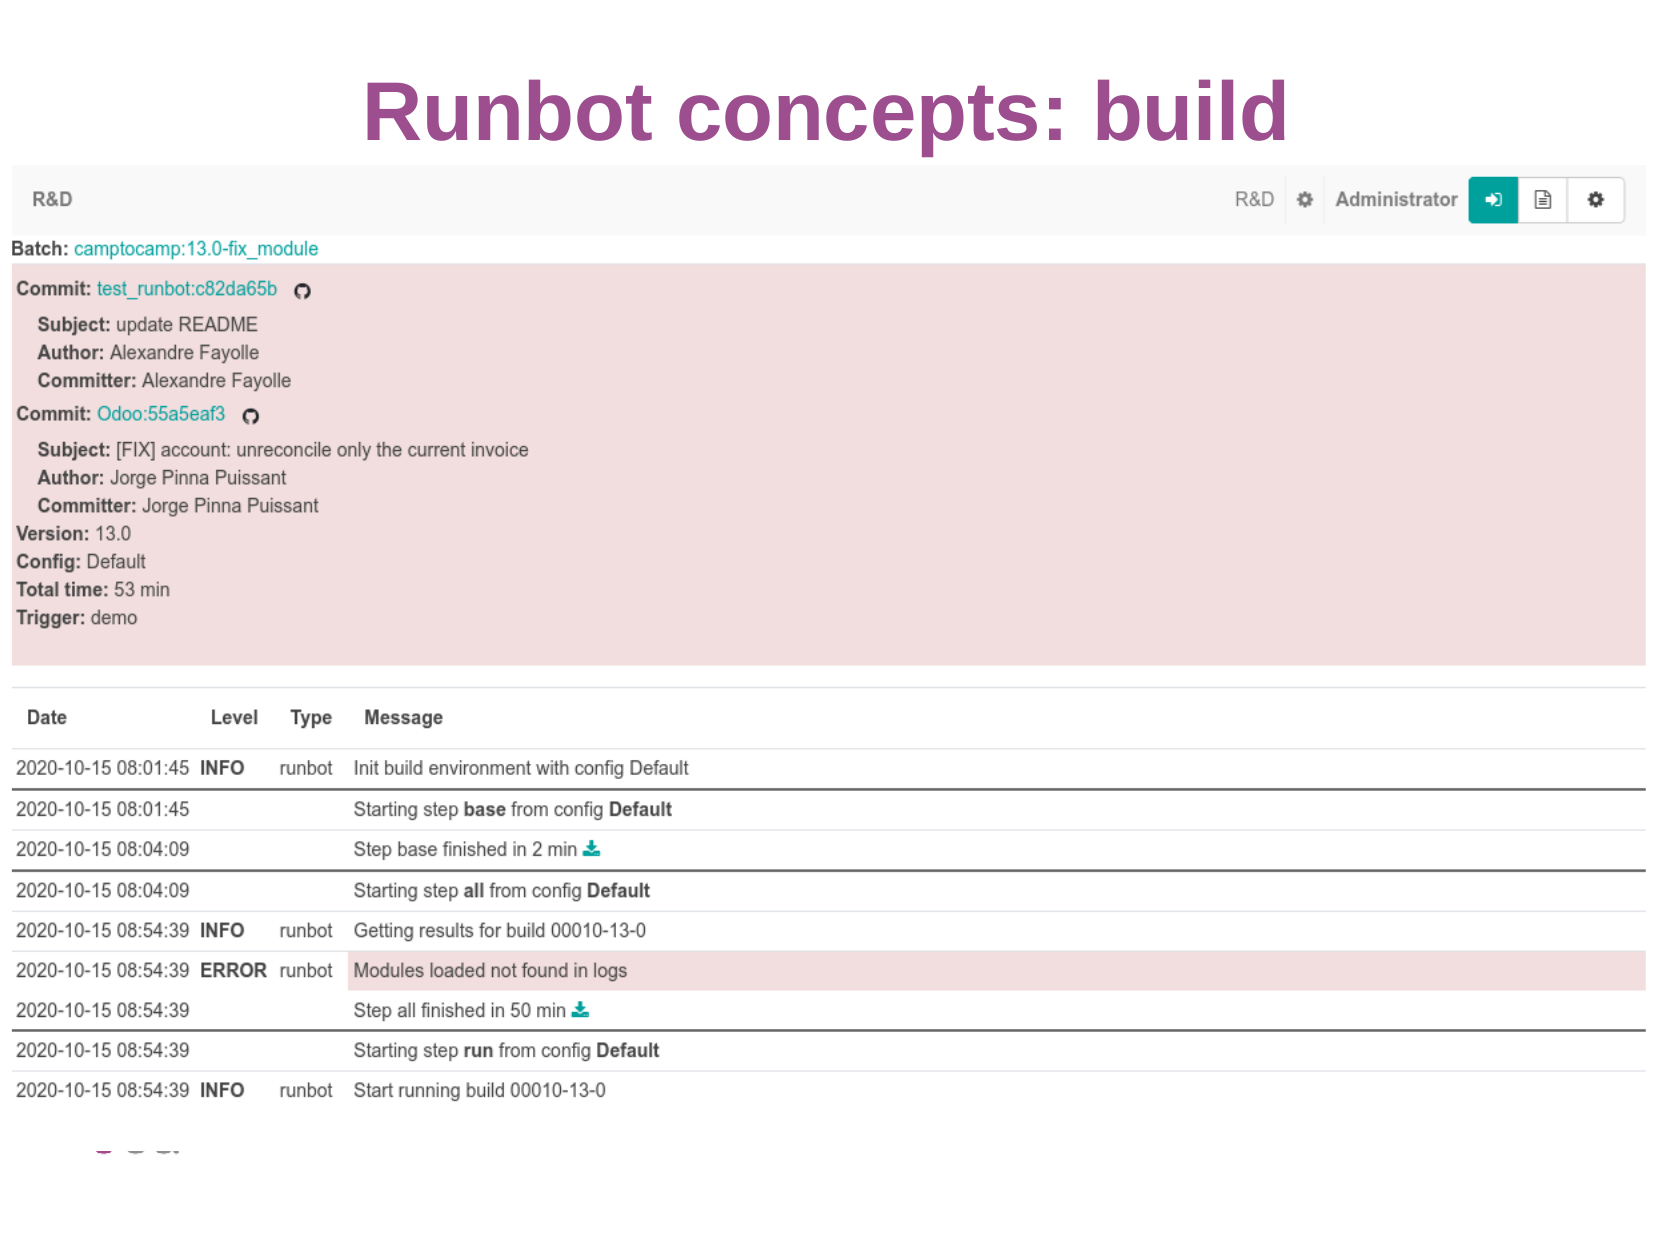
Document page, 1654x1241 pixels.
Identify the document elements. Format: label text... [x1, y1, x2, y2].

title Runbot concepts: build [82, 27, 1571, 165]
picture [11, 165, 1654, 1191]
